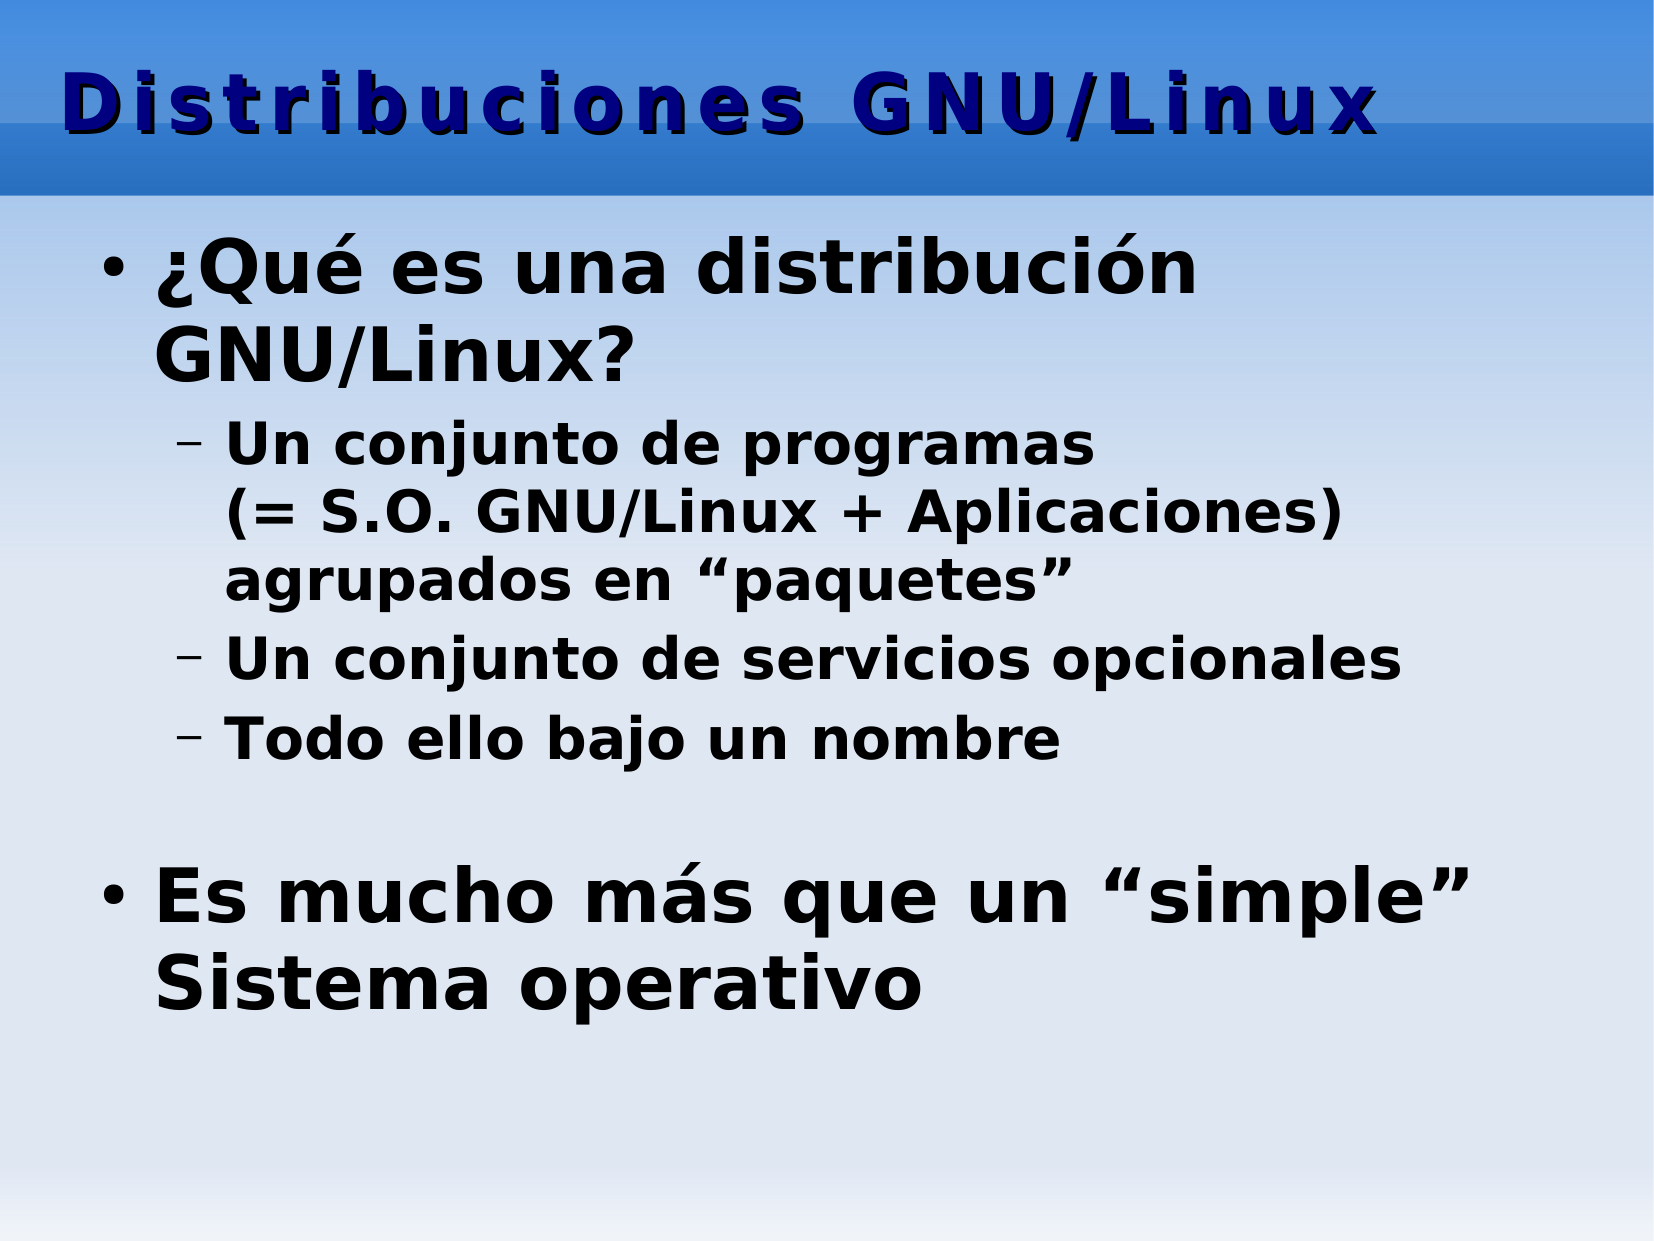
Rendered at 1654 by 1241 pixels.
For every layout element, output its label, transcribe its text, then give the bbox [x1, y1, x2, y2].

list ¿Qué es una distribución GNU/Linux? Un conjunto de programas (= S.O. GNU/Linux + Aplicaciones) agrupados en “paquetes” Un conjunto de servicios opcionales Todo ello bajo un nombre Es mucho más que un “simple” Sistema operativo [82, 224, 1625, 1097]
picture [0, 0, 1654, 1241]
title Distribuciones GNU/Linux [59, 29, 1654, 178]
